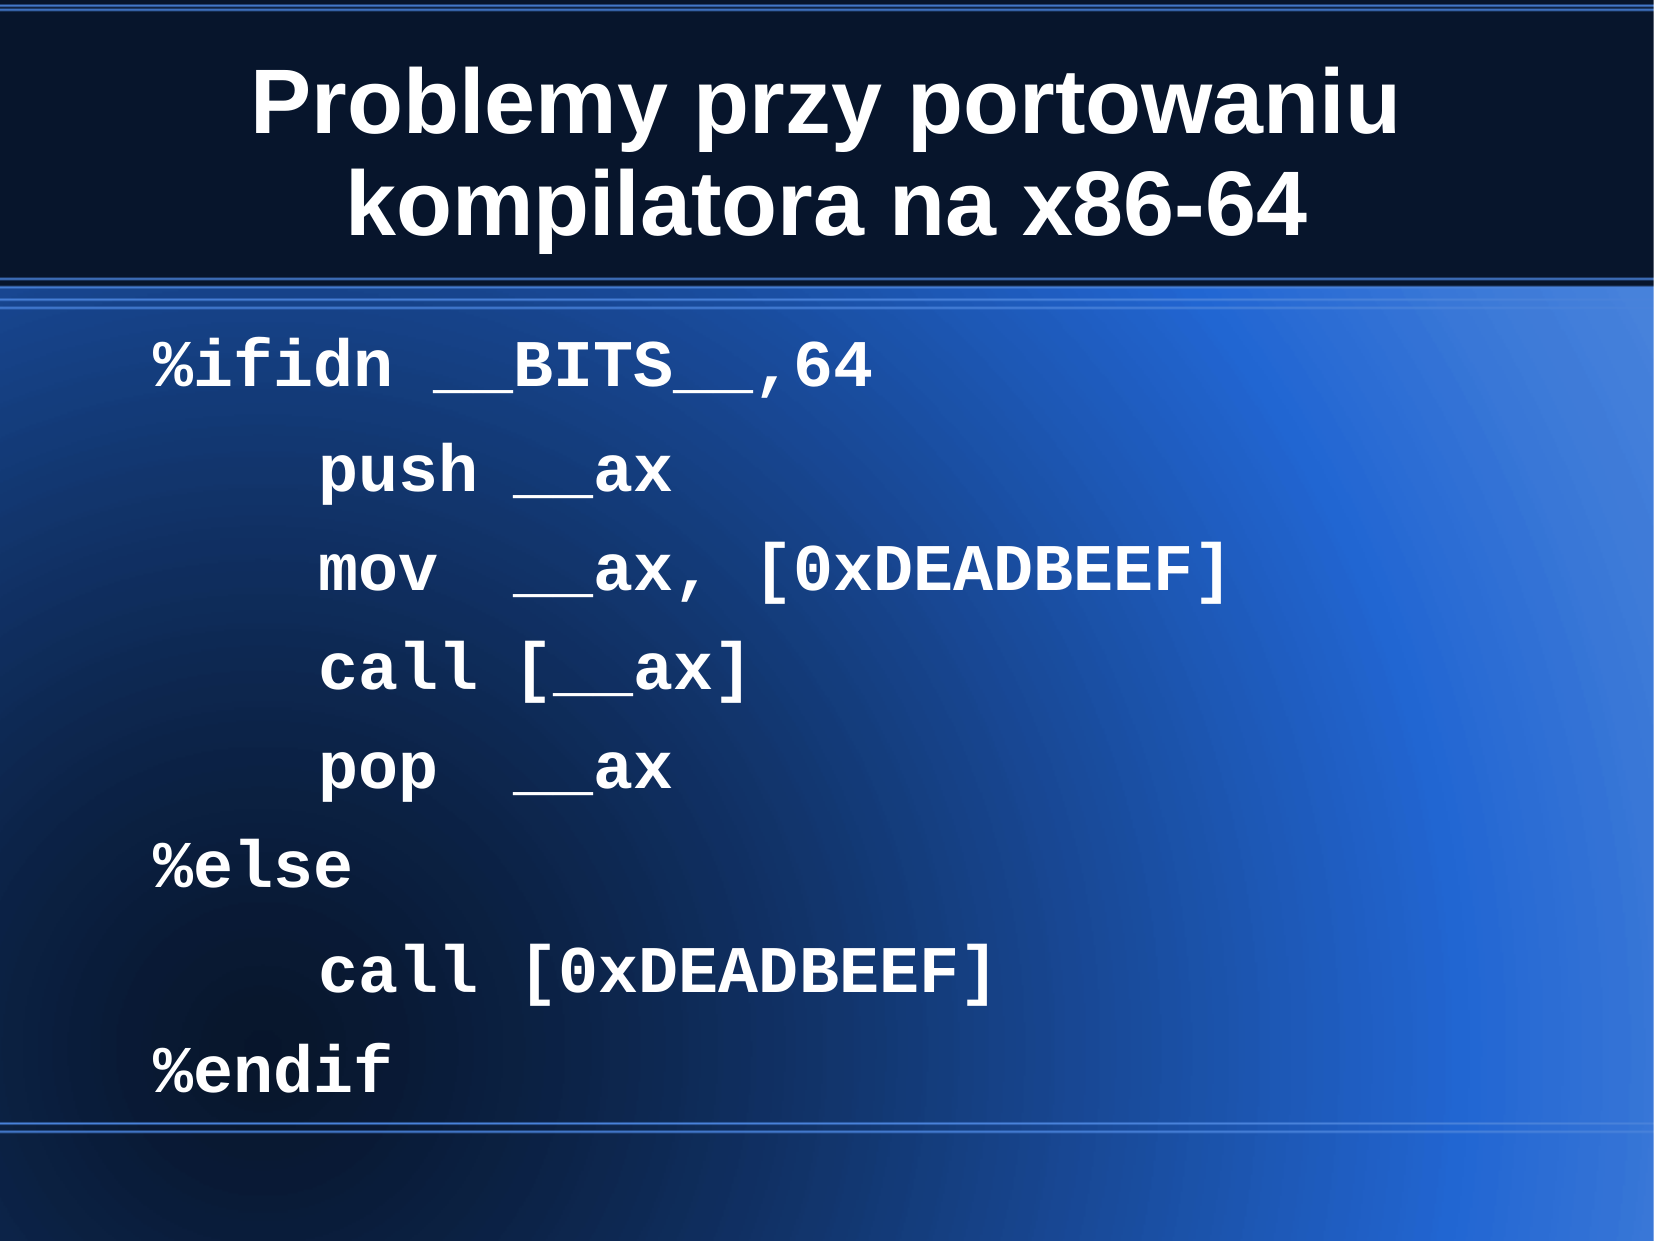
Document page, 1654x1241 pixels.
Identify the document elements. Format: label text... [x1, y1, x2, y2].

picture [0, 0, 1654, 1241]
title Problemy przy portowaniu kompilatora na x86-64 [82, 49, 1571, 257]
list %ifidn __BITS__,64 push __ax mov __ax, [0xDEADBEEF] call [__ax] pop __ax %else call [0xDEADBEEF] %endif [82, 330, 1571, 1113]
